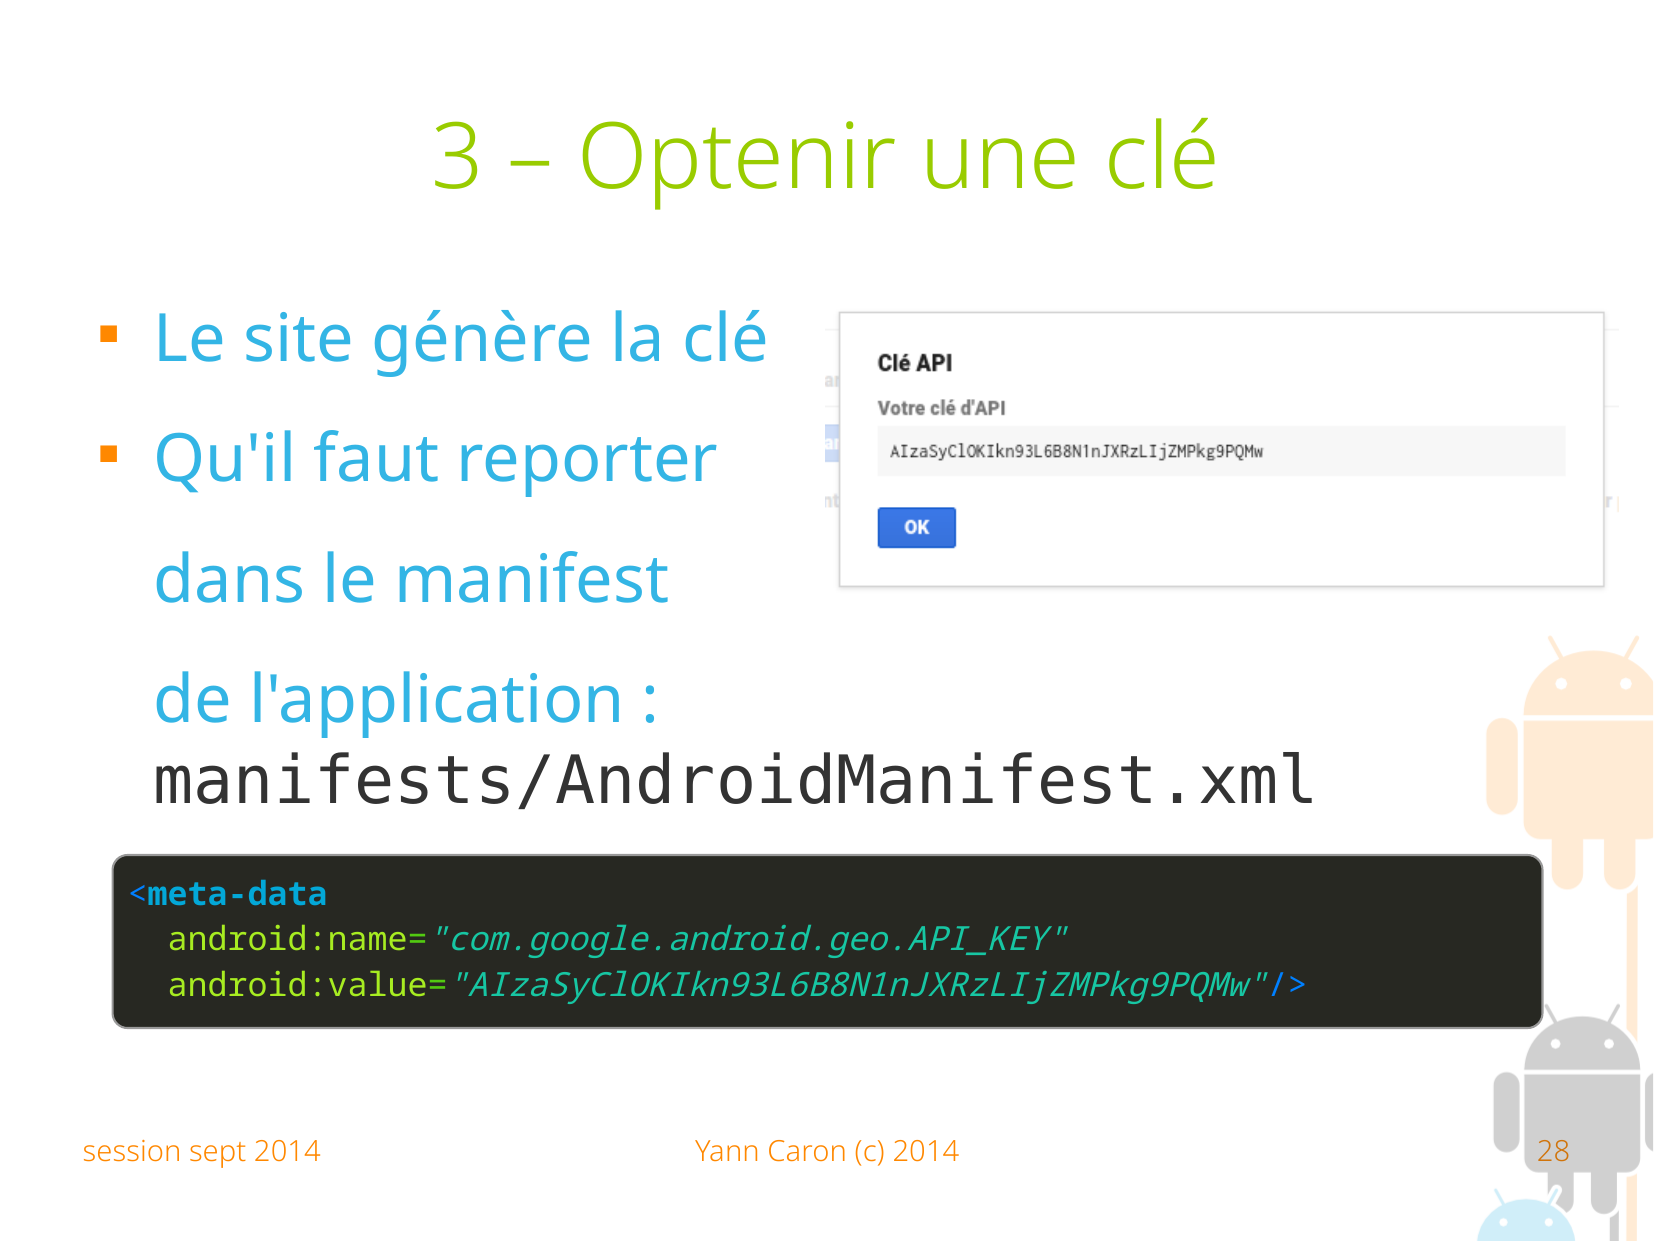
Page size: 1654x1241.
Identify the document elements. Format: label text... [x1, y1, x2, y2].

title 3 – Optenir une clé [82, 49, 1571, 257]
text_box <meta-data android:name="com.google.android.geo.API_KEY" android:value="AIzaSyClOKIkn93L6B8N1nJXRzLIjZMPkg9PQMw"/> [112, 855, 1543, 1029]
list Le site génère la clé Qu'il faut reporter dans le manifest de l'application : manifests/AndroidManifest.xml [82, 290, 1571, 1010]
picture [240, 301, 1654, 1241]
